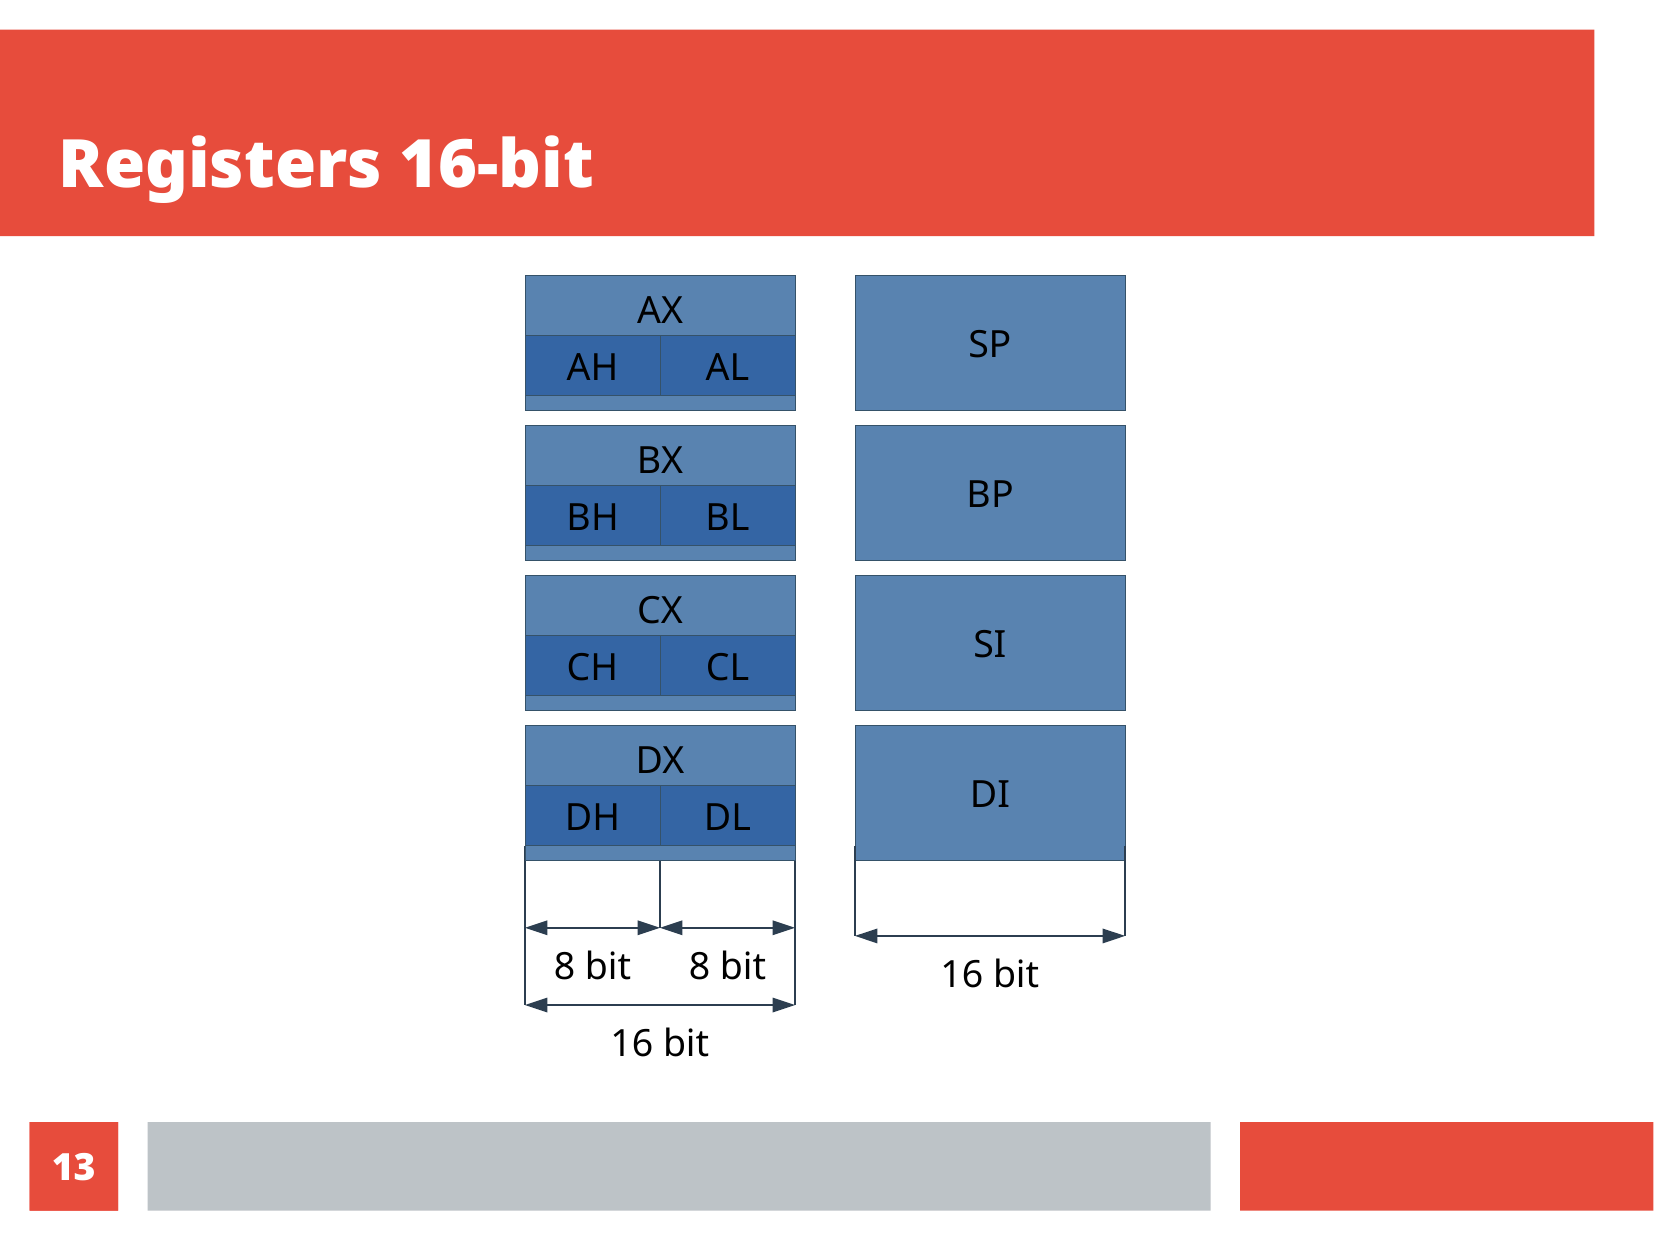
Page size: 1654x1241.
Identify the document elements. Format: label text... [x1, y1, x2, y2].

text_box SI [855, 575, 1126, 711]
text_box AL [661, 335, 796, 396]
text_box CH [525, 635, 661, 696]
text_box CL [661, 635, 796, 696]
text_box DH [525, 785, 661, 846]
text_box 16 bit [855, 950, 1126, 996]
text_box 16 bit [525, 1020, 796, 1066]
text_box 8 bit [525, 942, 660, 988]
text_box DI [855, 725, 1126, 861]
text_box BL [661, 485, 796, 546]
text_box DX [525, 725, 796, 785]
text_box BX [525, 546, 796, 561]
text_box AX [525, 275, 796, 335]
text_box 8 bit [660, 942, 796, 988]
text_box DX [525, 846, 796, 861]
text_box SP [855, 275, 1126, 411]
text_box BX [525, 425, 796, 485]
text_box BH [525, 485, 661, 546]
text_box CX [525, 575, 796, 635]
text_box CX [525, 696, 796, 711]
text_box AX [525, 396, 796, 411]
text_box DL [661, 785, 796, 846]
text_box AH [525, 335, 661, 396]
text_box BP [855, 425, 1126, 561]
title Registers 16-bit [59, 59, 1595, 207]
